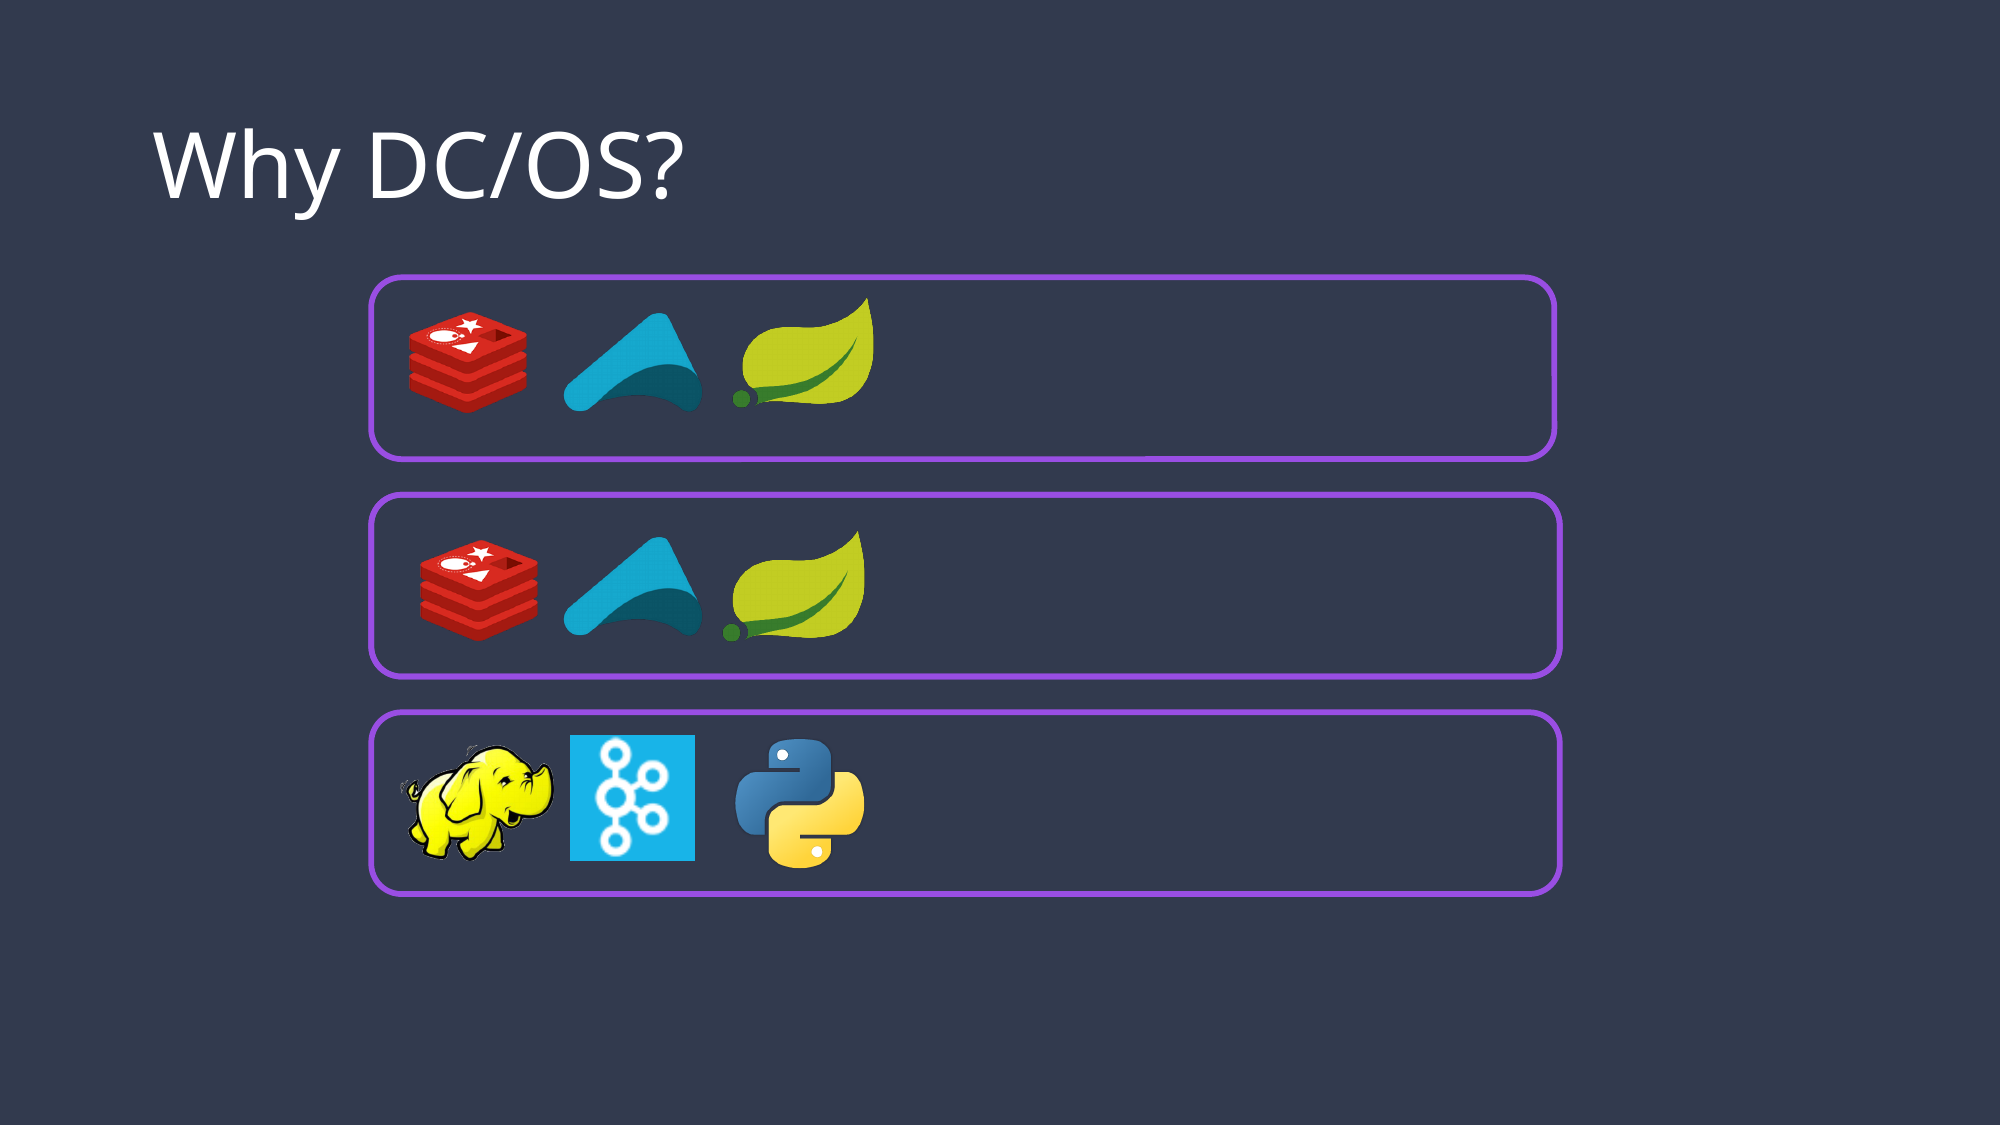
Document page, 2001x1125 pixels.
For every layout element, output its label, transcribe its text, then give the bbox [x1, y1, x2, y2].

picture [557, 510, 708, 662]
picture [570, 735, 695, 861]
picture [400, 745, 554, 861]
title Why DC/OS? [137, 59, 1863, 278]
picture [722, 291, 884, 413]
picture [712, 524, 875, 647]
picture [391, 312, 542, 413]
picture [557, 286, 708, 438]
picture [402, 540, 553, 641]
picture [706, 710, 893, 897]
